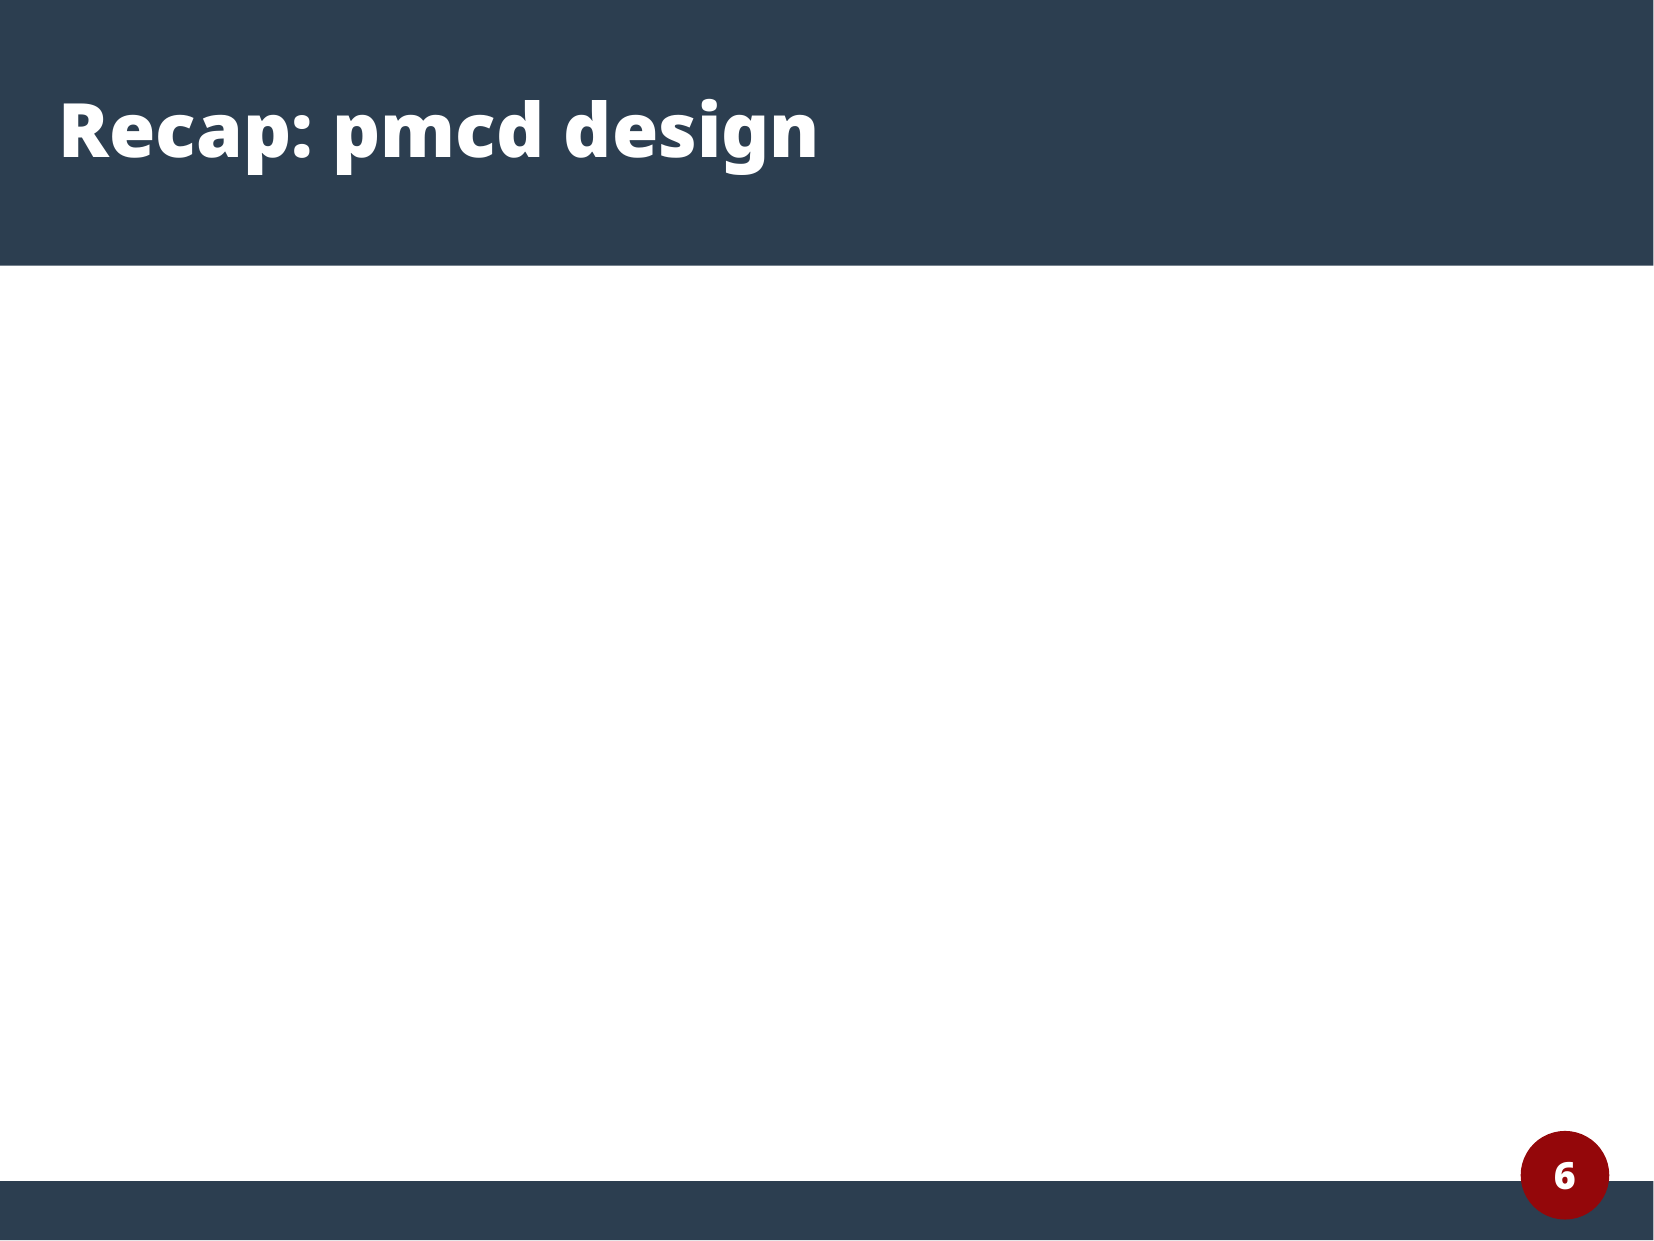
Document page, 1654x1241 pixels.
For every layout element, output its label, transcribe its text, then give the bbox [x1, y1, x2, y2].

title Recap: pmcd design [59, 49, 1595, 207]
